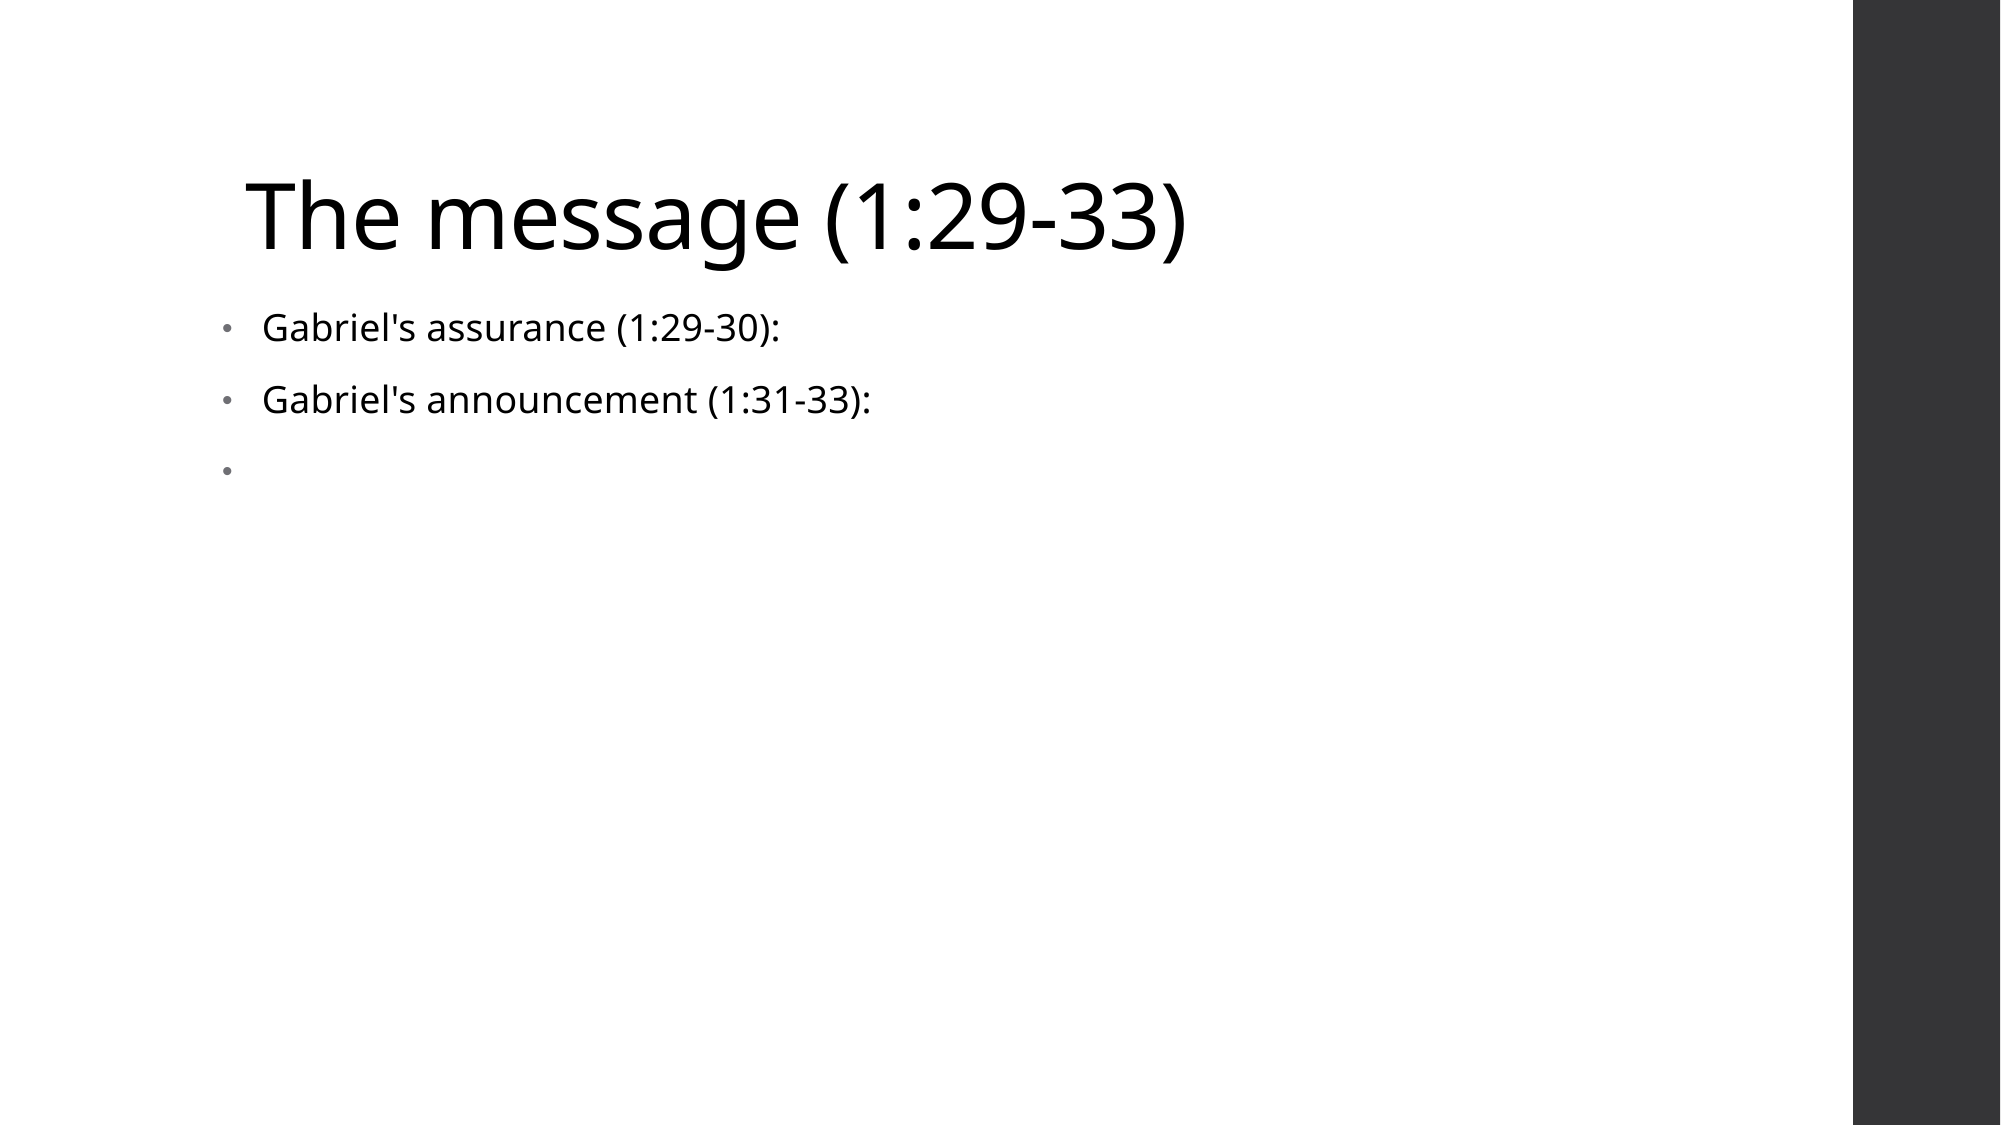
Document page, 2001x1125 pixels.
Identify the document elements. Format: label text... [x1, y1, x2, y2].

list Gabriel's assurance (1:29-30): Gabriel's announcement (1:31-33): [206, 299, 1617, 1014]
title The message (1:29-33) [206, 60, 1797, 278]
